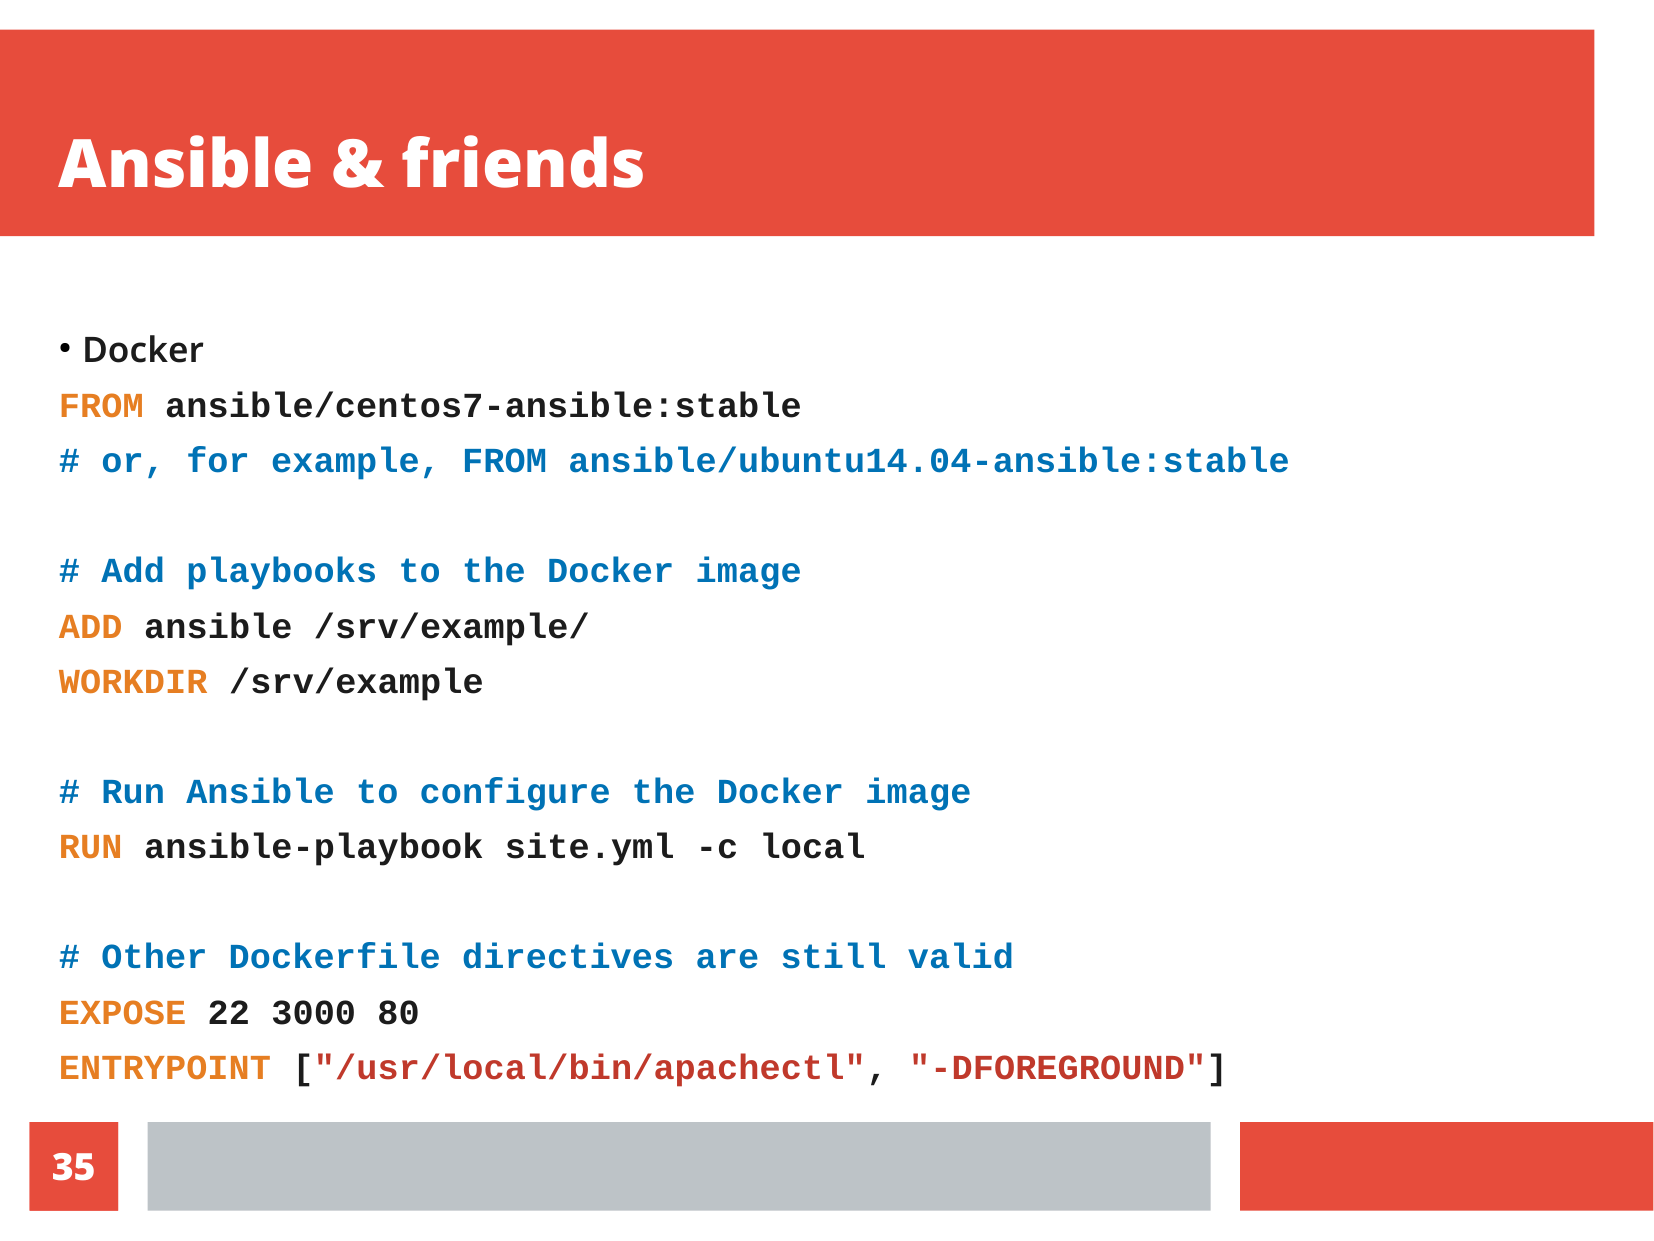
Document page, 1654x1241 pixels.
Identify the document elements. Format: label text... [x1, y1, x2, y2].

list Docker FROM ansible/centos7-ansible:stable # or, for example, FROM ansible/ubuntu14.04-ansible:stable # Add playbooks to the Docker image ADD ansible /srv/example/ WORKDIR /srv/example # Run Ansible to configure the Docker image RUN ansible-playbook site.yml -c local # Other Dockerfile directives are still valid EXPOSE 22 3000 80 ENTRYPOINT ["/usr/local/bin/apachectl", "-DFOREGROUND"] [59, 324, 1565, 1093]
title Ansible & friends [59, 59, 1595, 207]
